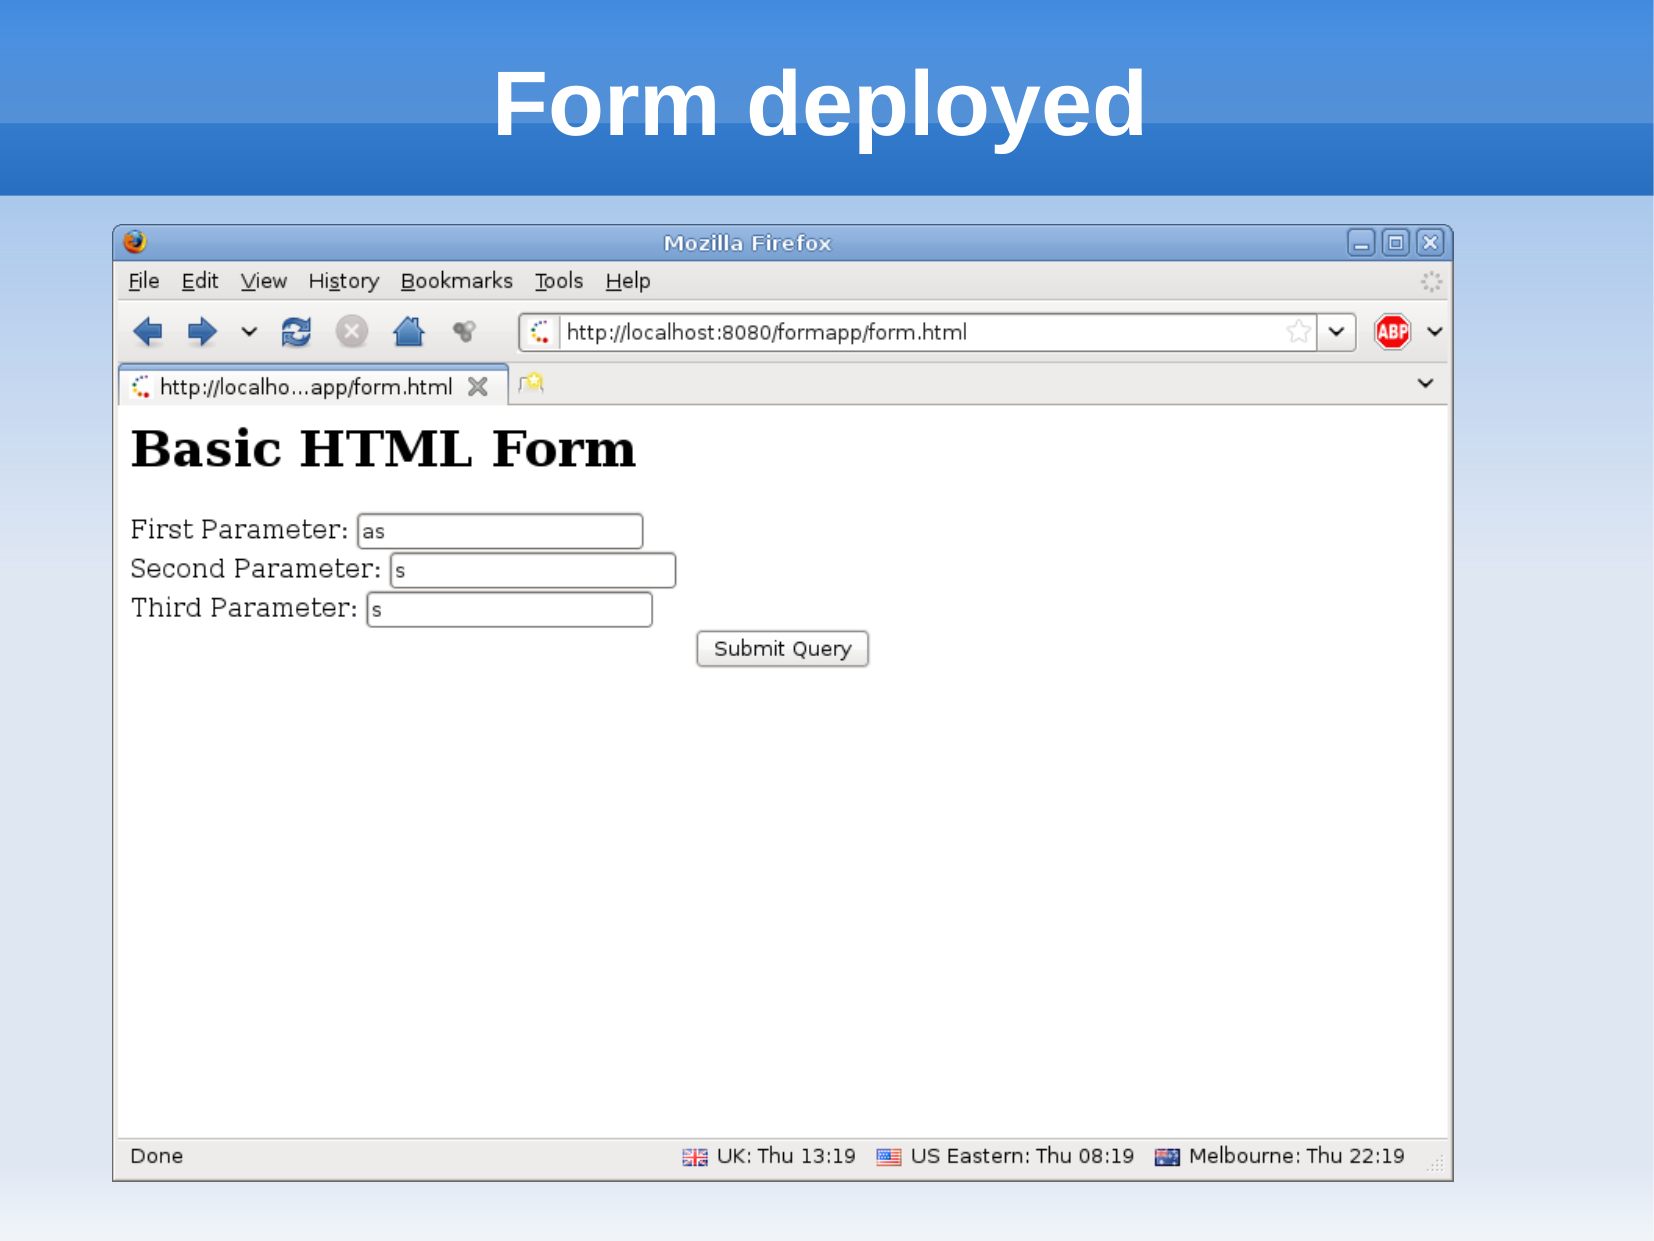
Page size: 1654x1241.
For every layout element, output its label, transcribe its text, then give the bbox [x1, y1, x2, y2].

title Form deployed [76, 0, 1565, 208]
picture [0, 0, 1654, 1241]
